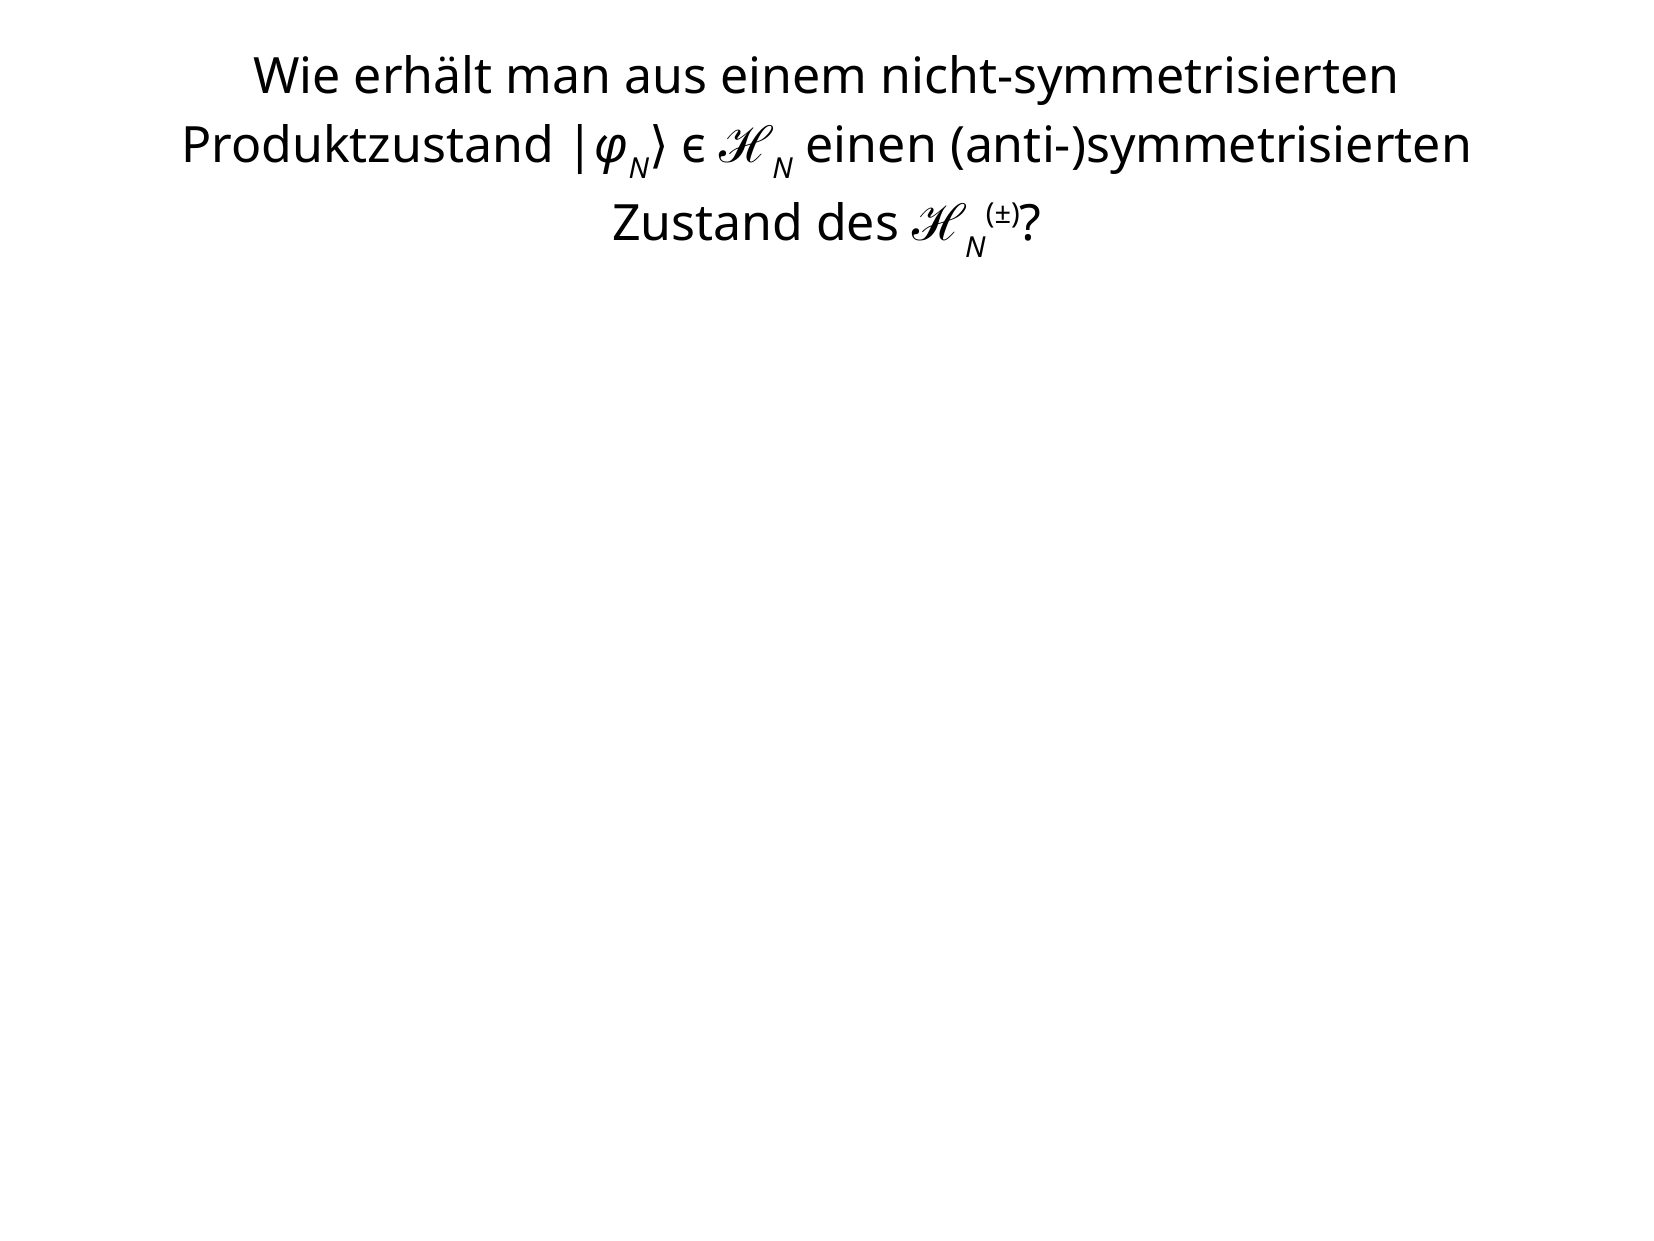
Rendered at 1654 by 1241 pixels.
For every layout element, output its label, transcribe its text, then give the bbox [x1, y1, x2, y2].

title Wie erhält man aus einem nicht-symmetrisierten Produktzustand |φN⟩ ϵ ℋN einen (anti-)symmetrisierten Zustand des ℋN(±)? [82, 49, 1571, 257]
